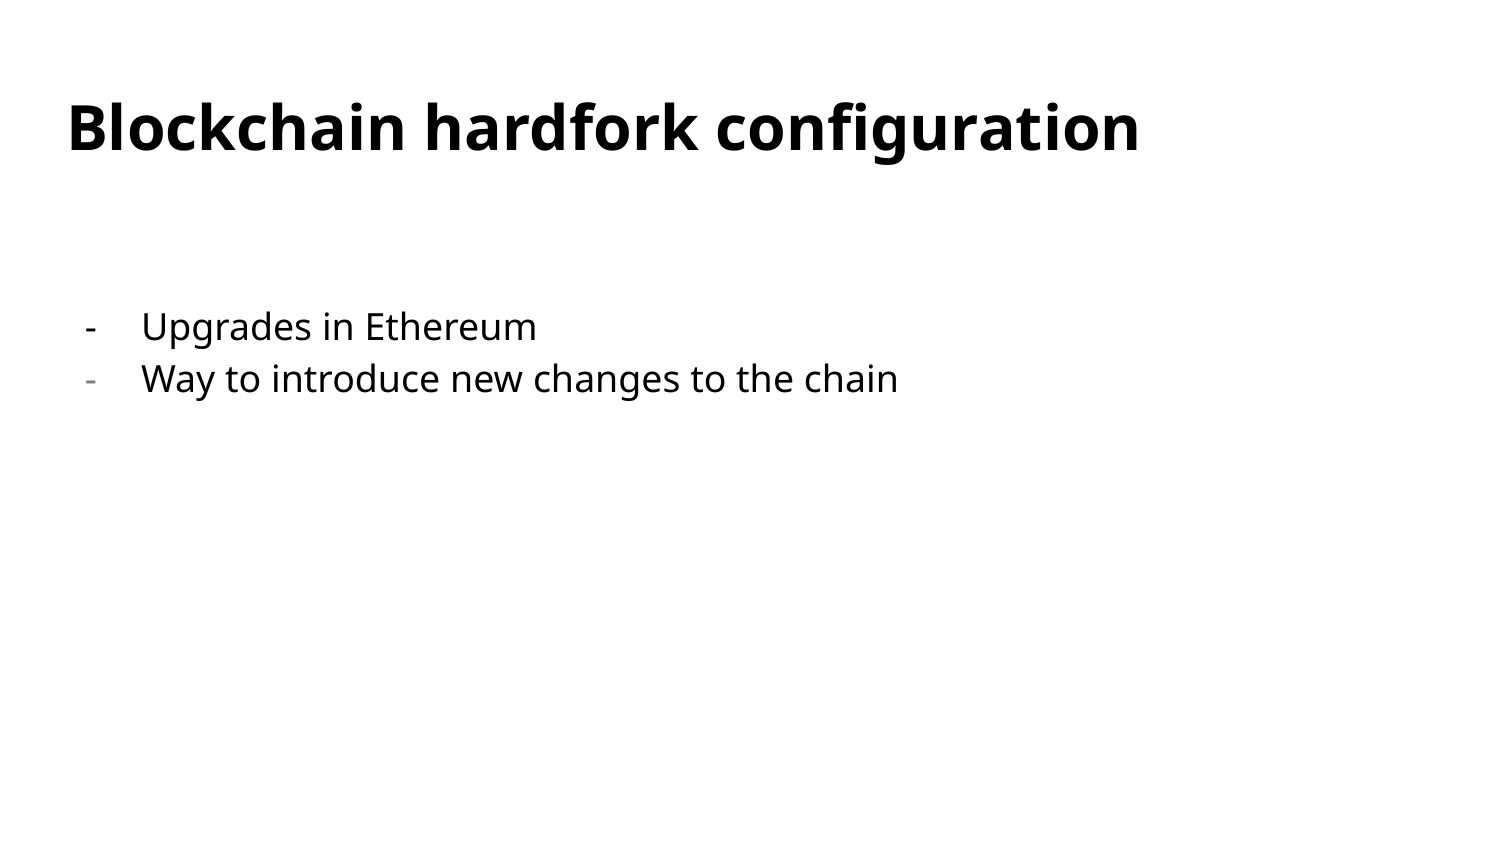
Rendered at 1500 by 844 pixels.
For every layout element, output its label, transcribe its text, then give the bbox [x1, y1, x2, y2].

title Blockchain hardfork configuration [51, 72, 1449, 176]
list Upgrades in Ethereum Way to introduce new changes to the chain [51, 281, 1449, 750]
